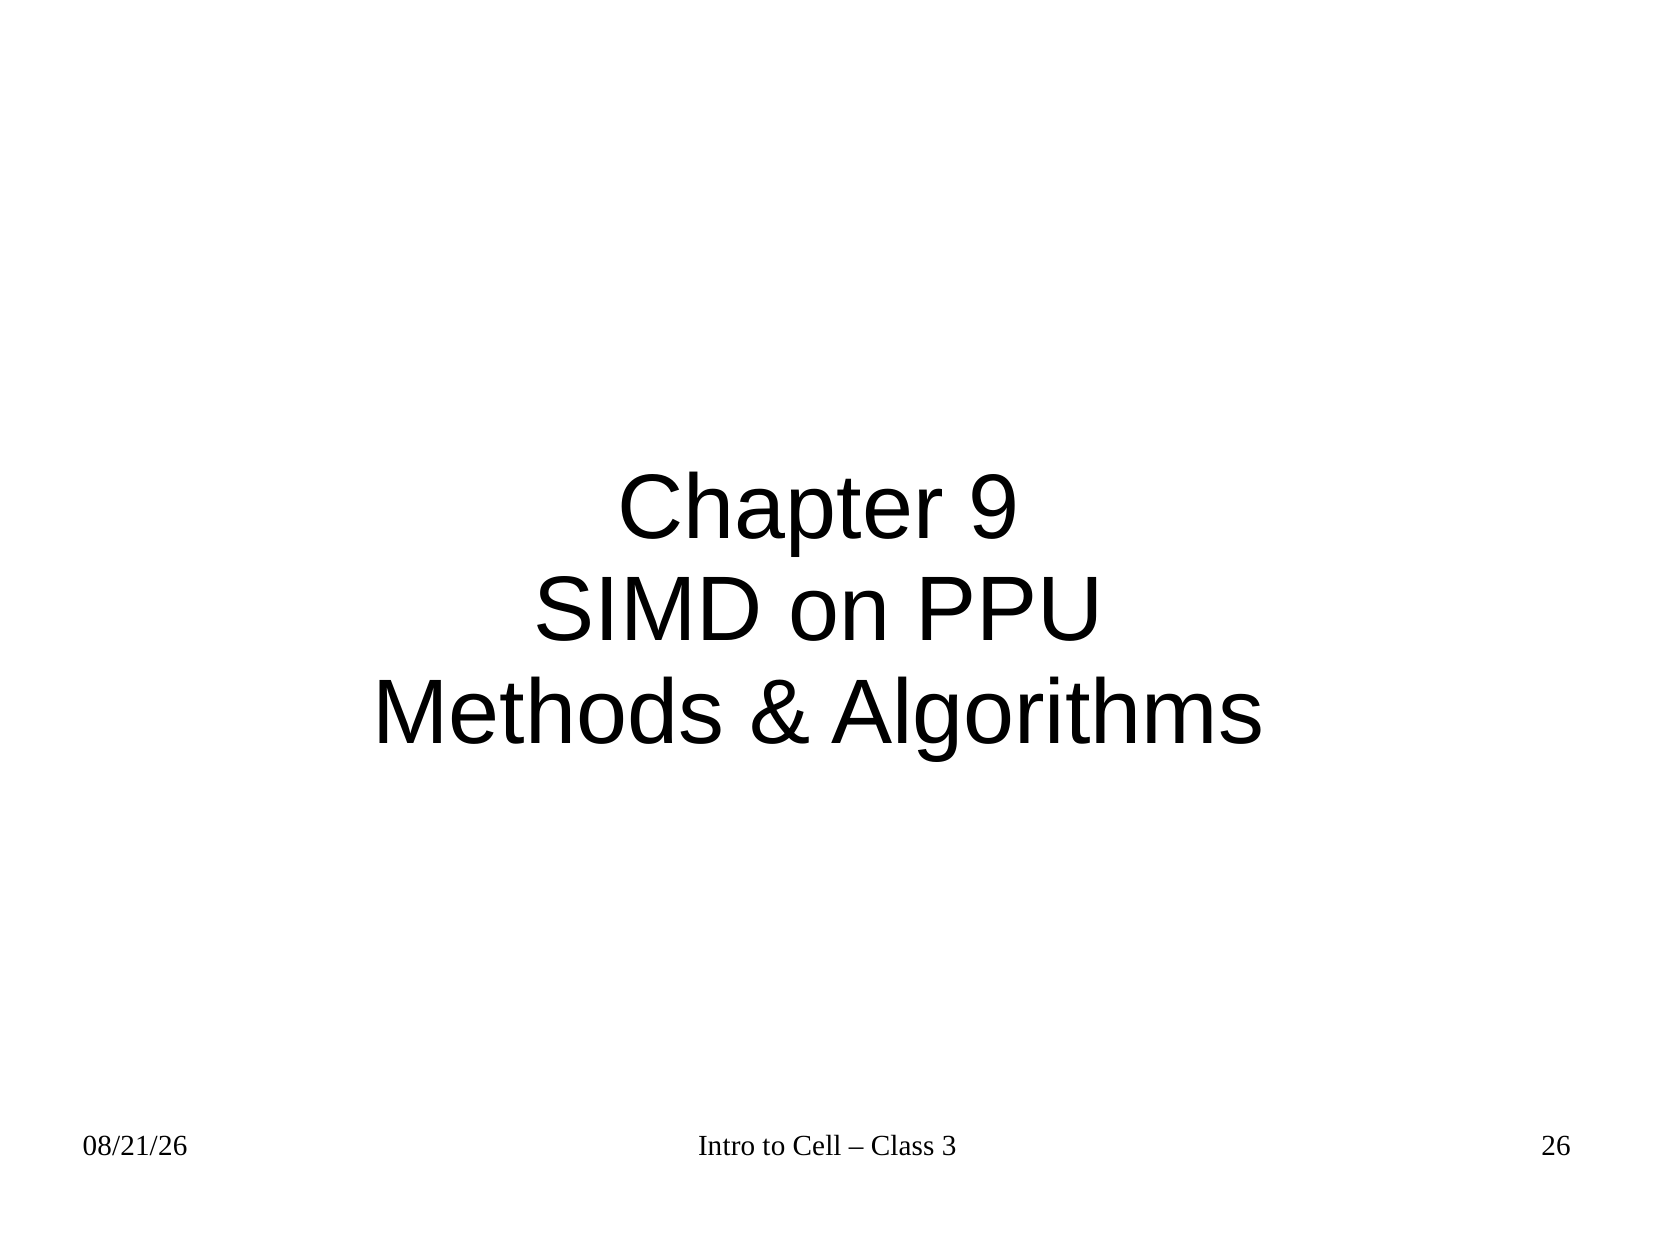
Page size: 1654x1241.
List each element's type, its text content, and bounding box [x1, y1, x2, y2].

title Chapter 9 SIMD on PPU Methods & Algorithms [75, 455, 1564, 763]
